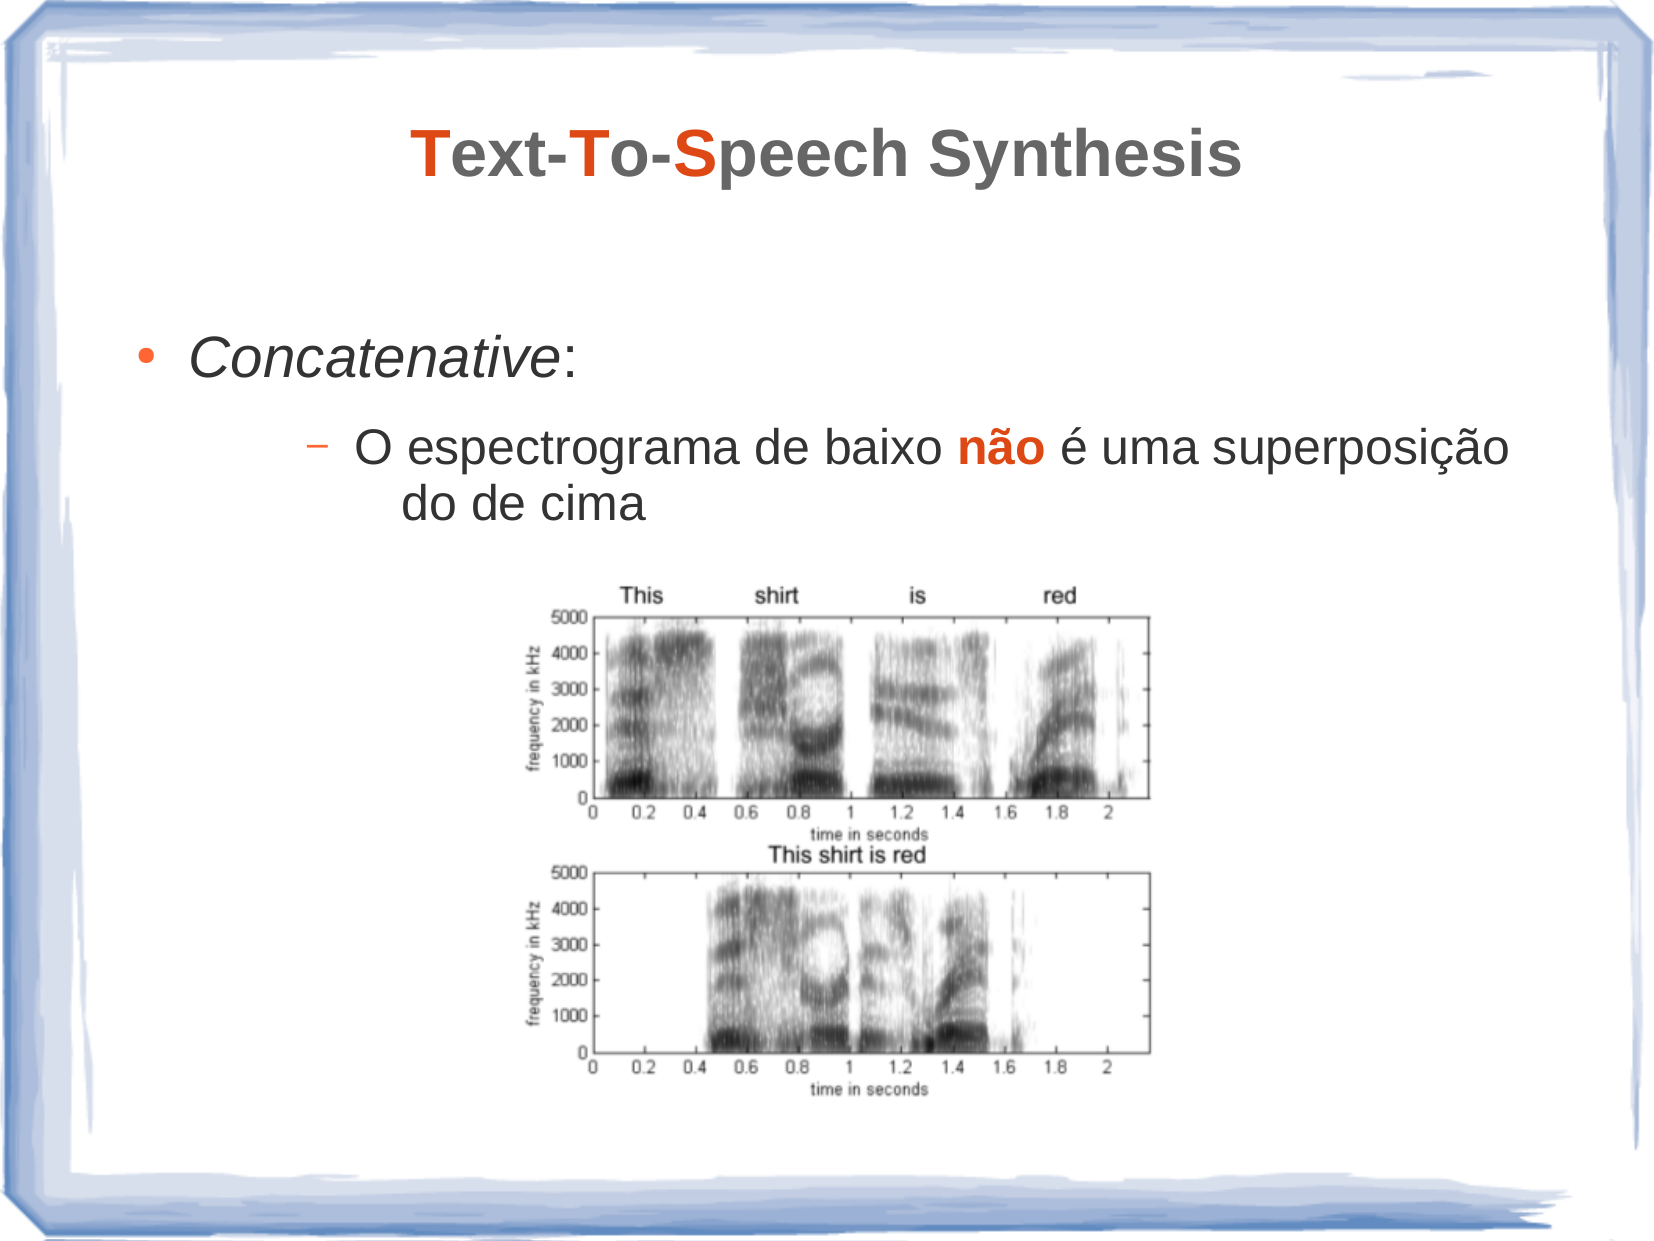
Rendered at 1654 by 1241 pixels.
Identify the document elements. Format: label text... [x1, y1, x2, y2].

list Concatenative: O espectrograma de baixo não é uma superposição do de cima [118, 324, 1571, 1045]
picture [0, 0, 1654, 1241]
title Text-To-Speech Synthesis [82, 49, 1571, 257]
